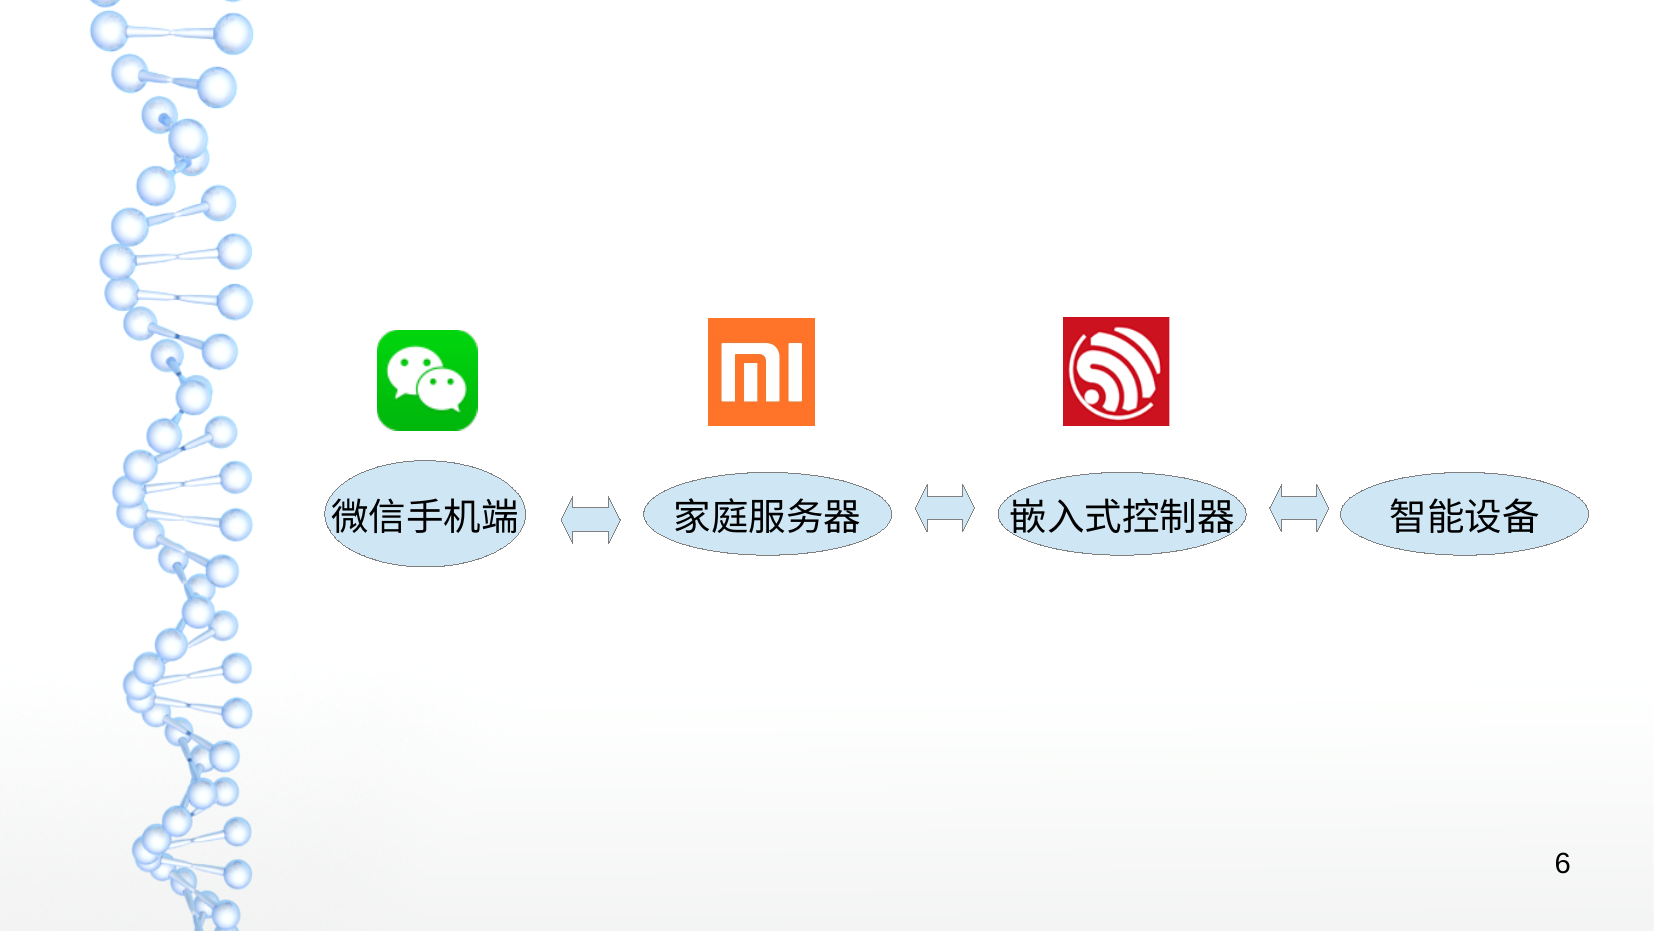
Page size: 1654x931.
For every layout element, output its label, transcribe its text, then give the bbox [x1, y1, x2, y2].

text_box 家庭服务器 [643, 472, 892, 556]
picture [0, 0, 1654, 931]
text_box [915, 484, 975, 532]
text_box [561, 496, 621, 544]
text_box 智能设备 [1340, 472, 1589, 556]
text_box [1269, 484, 1329, 532]
text_box 微信手机端 [324, 460, 526, 567]
text_box 嵌入式控制器 [998, 472, 1247, 556]
